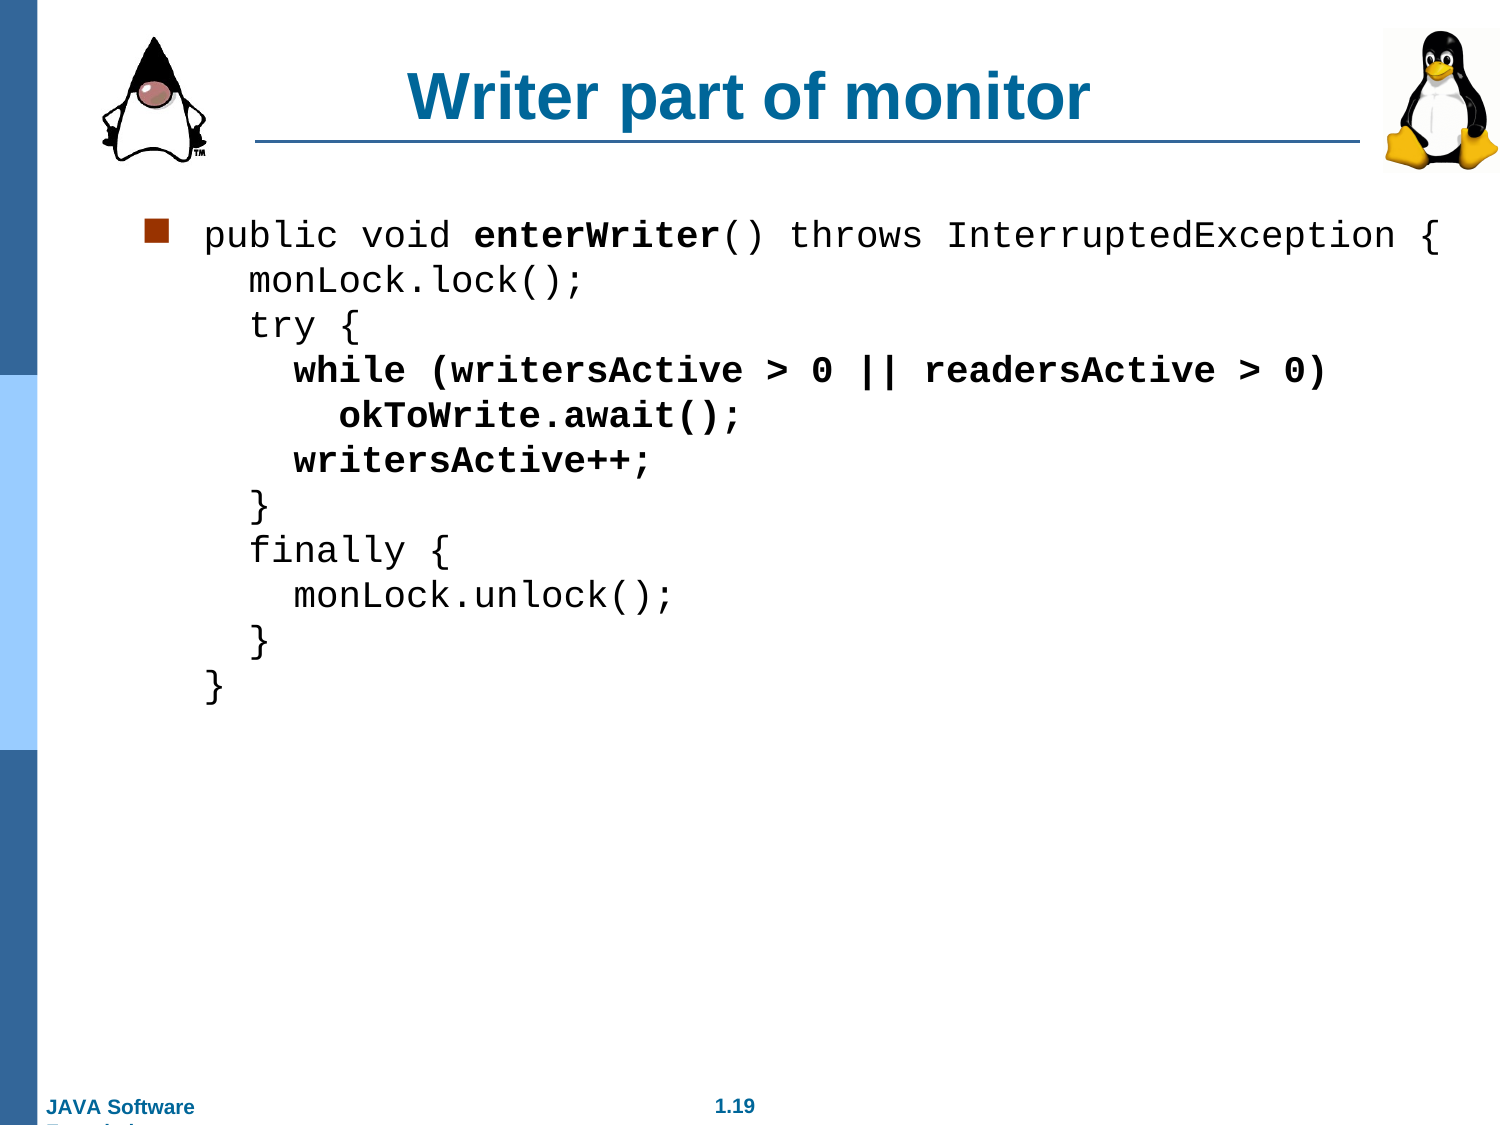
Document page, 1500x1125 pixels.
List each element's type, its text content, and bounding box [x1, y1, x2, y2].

title Writer part of monitor [75, 45, 1426, 141]
picture [54, 0, 255, 200]
picture [1383, 28, 1500, 173]
list public void enterWriter() throws InterruptedException { monLock.lock(); try { while (writersActive > 0 || readersActive > 0) okToWrite.await(); writersActive++; } finally { monLock.unlock(); } } [132, 202, 1483, 1041]
